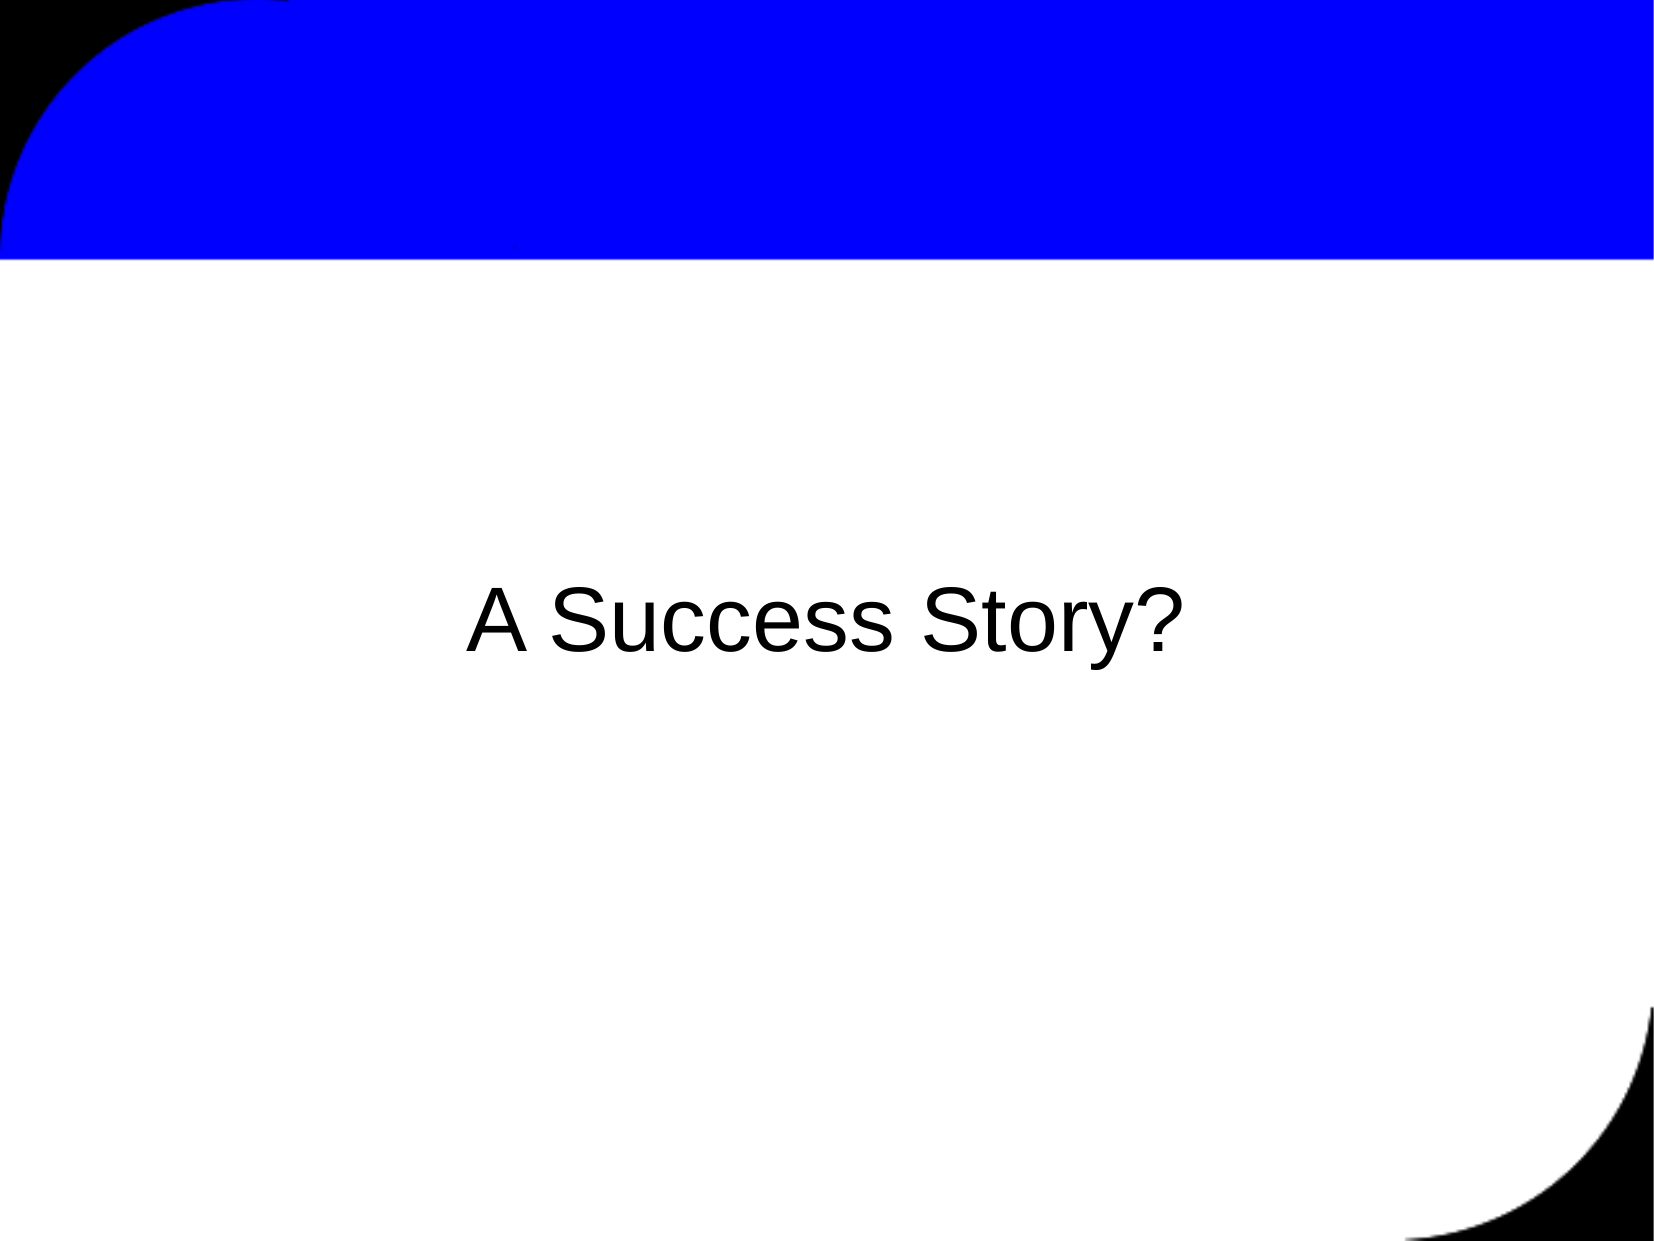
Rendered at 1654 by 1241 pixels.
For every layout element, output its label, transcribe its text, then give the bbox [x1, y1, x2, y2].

title A Success Story? [82, 523, 1571, 717]
picture [0, 0, 1654, 1241]
